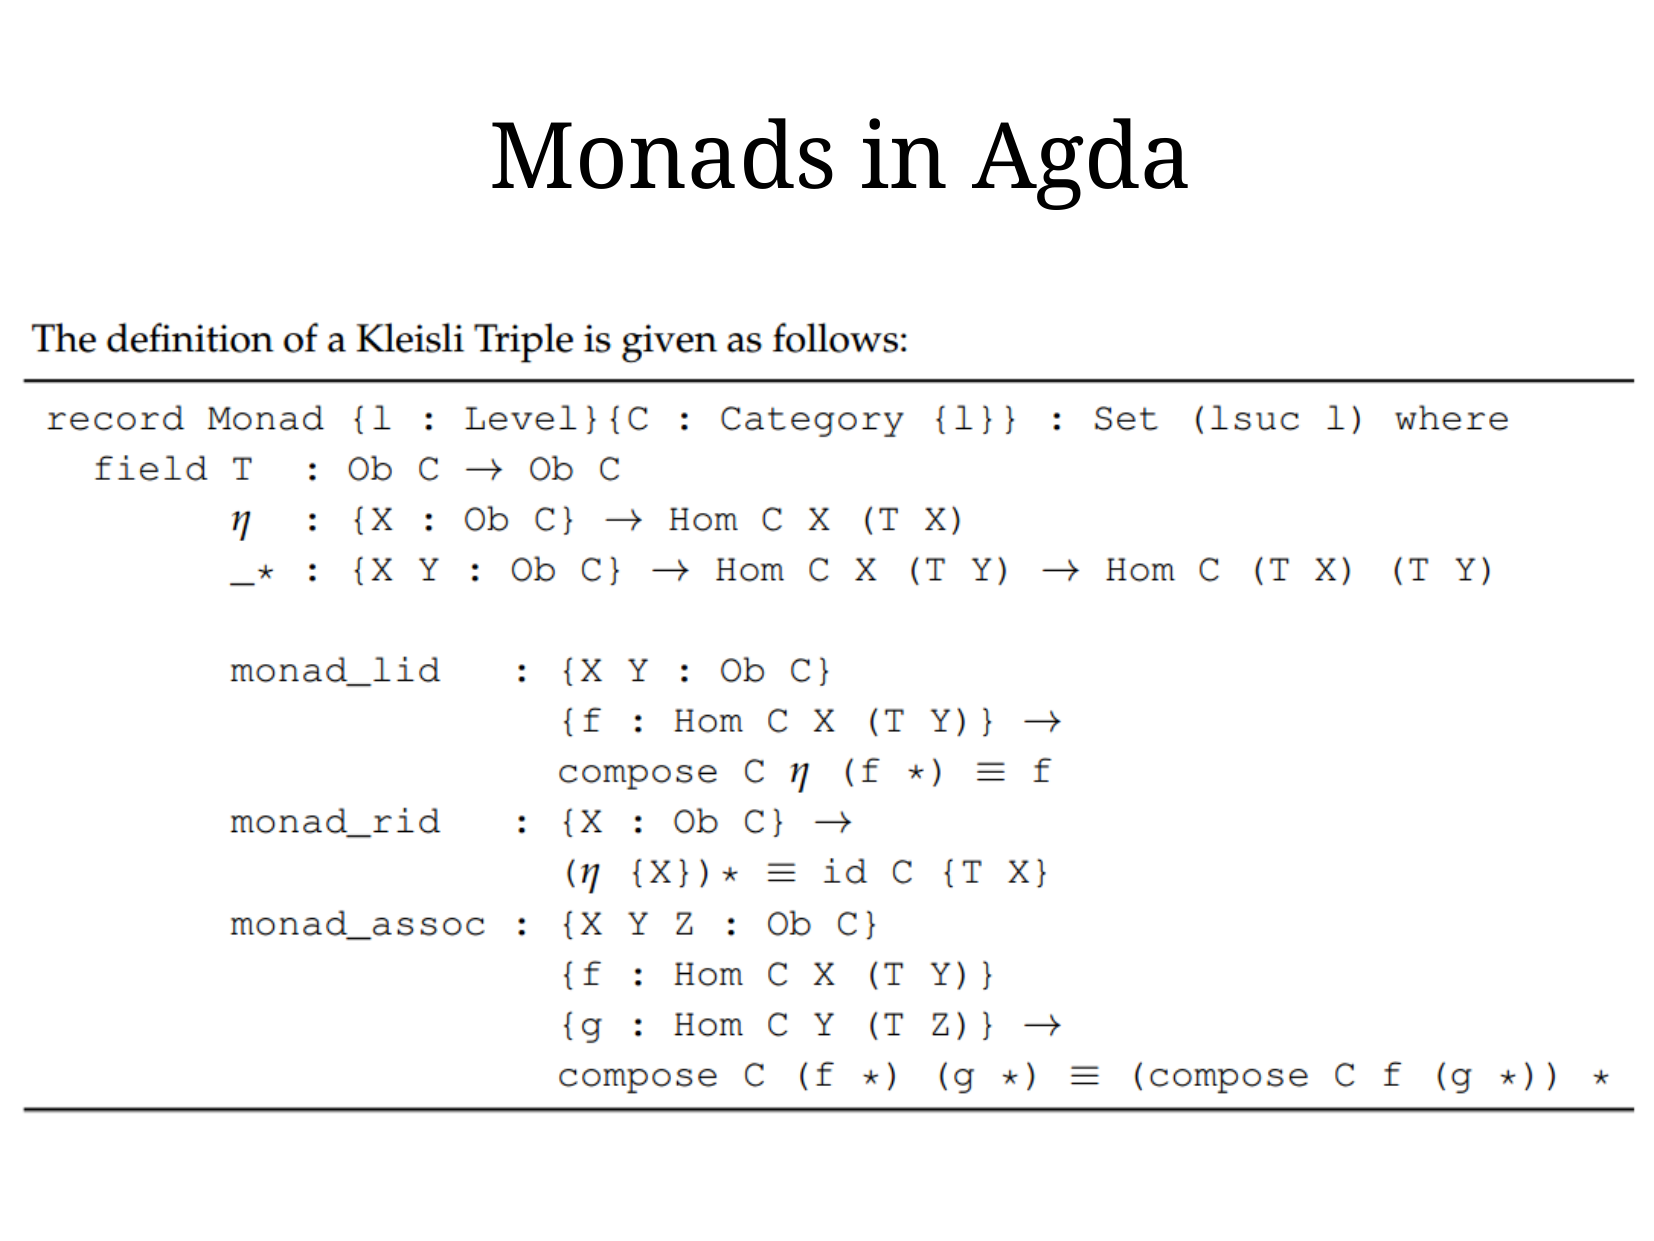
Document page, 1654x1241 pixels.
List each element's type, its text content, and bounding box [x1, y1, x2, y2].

picture [17, 312, 1642, 1118]
title Monads in Agda [59, 22, 1625, 284]
